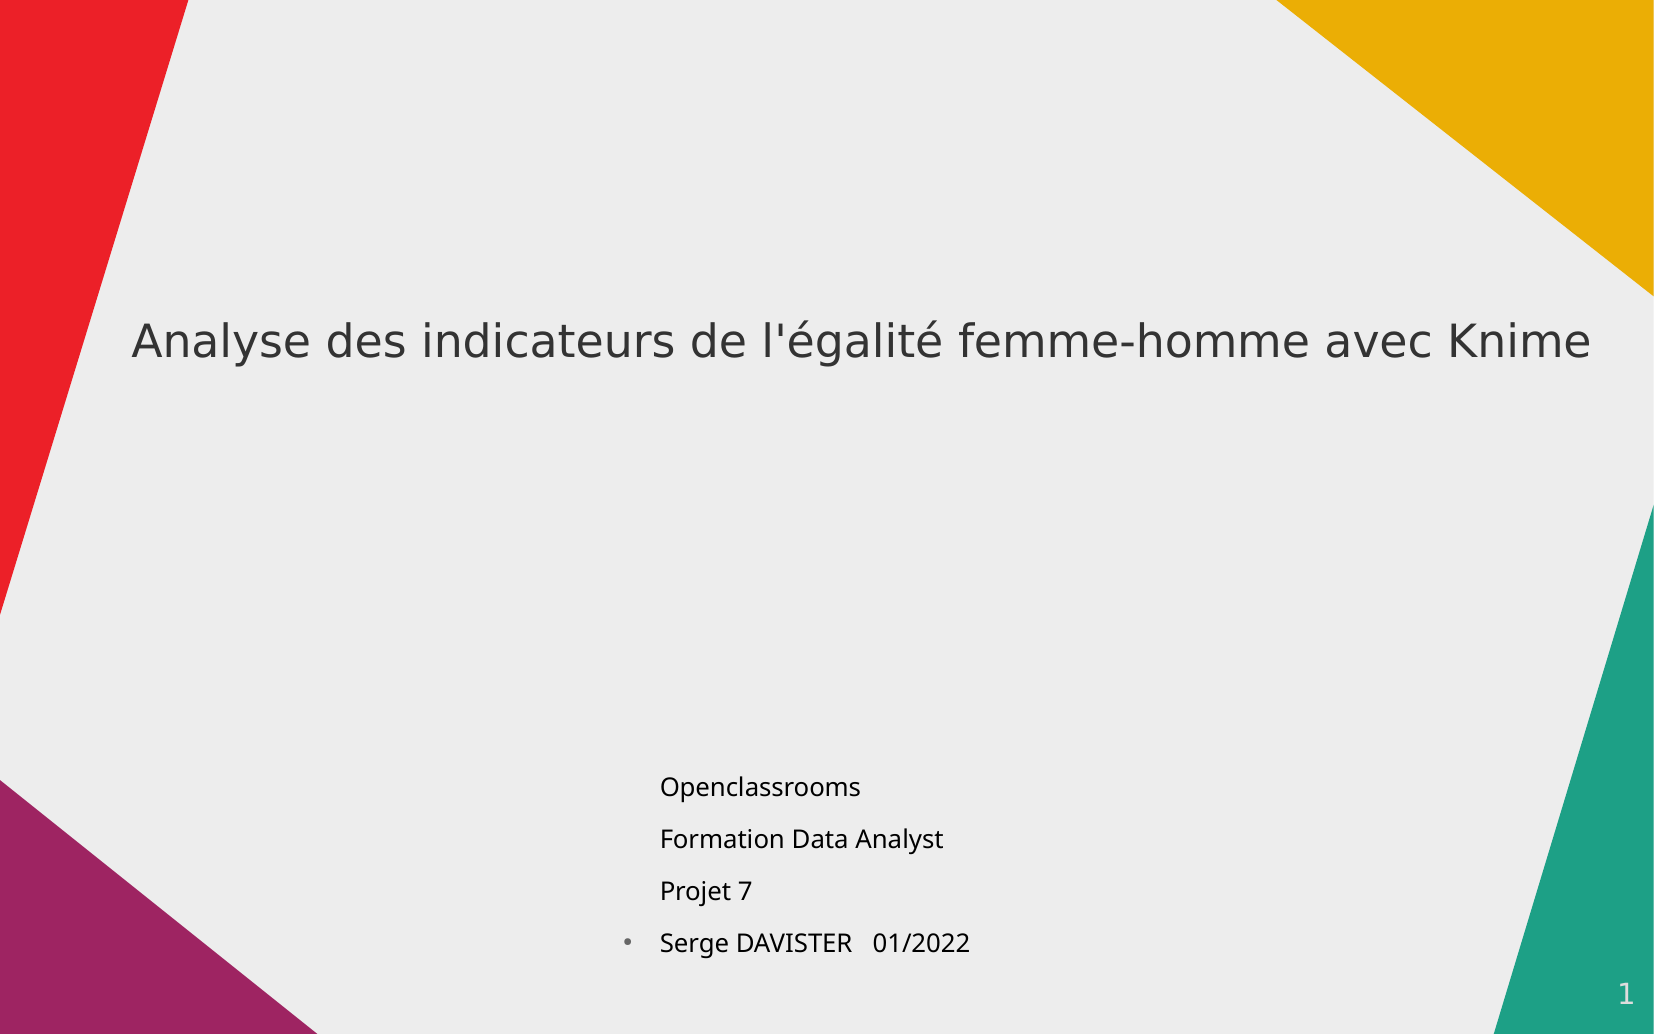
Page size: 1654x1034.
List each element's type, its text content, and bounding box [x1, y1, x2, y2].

list Openclassrooms Formation Data Analyst Projet 7 Serge DAVISTER 01/2022 [610, 769, 1217, 1024]
title Analyse des indicateurs de l'égalité femme-homme avec Knime [59, 259, 1654, 424]
